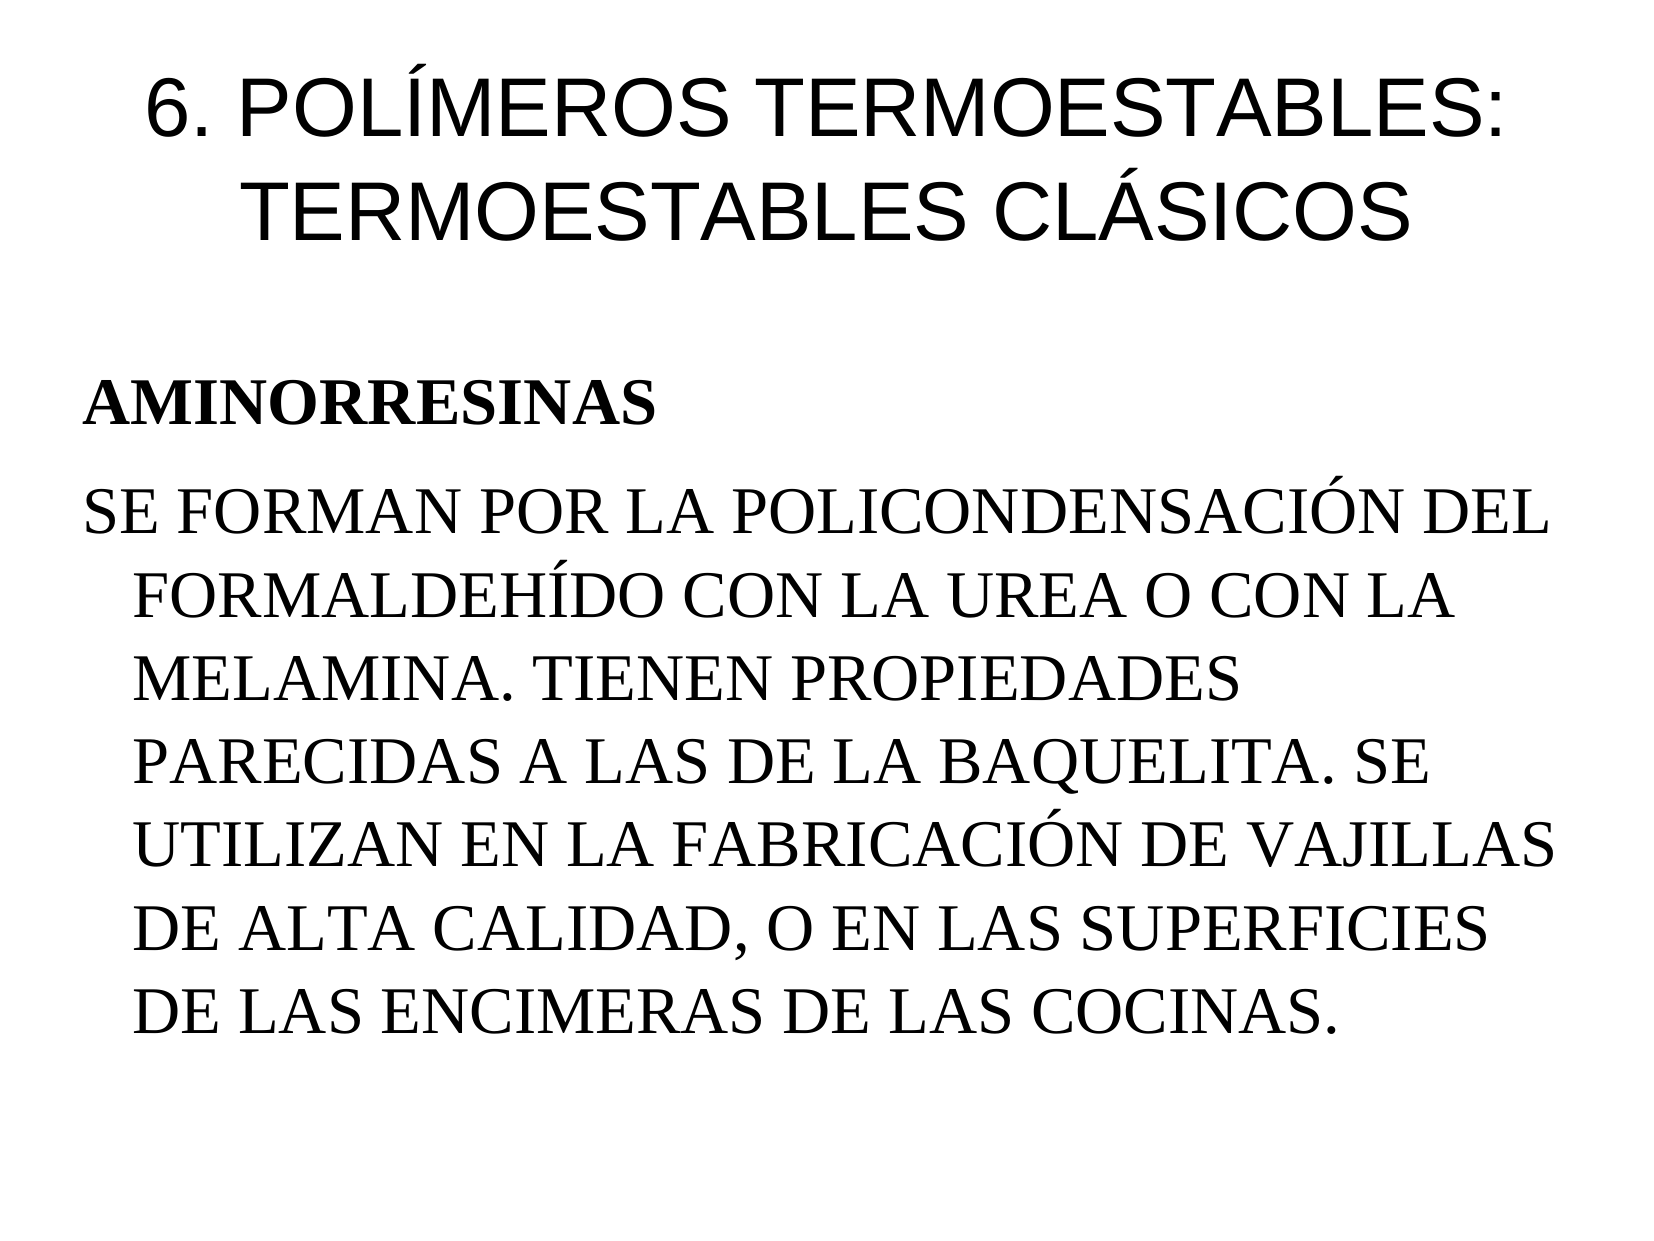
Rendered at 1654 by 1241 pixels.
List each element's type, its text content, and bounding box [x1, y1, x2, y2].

title 6. POLÍMEROS TERMOESTABLES: TERMOESTABLES CLÁSICOS [82, 48, 1571, 257]
list AMINORRESINAS SE FORMAN POR LA POLICONDENSACIÓN DEL FORMALDEHÍDO CON LA UREA O CON LA MELAMINA. TIENEN PROPIEDADES PARECIDAS A LAS DE LA BAQUELITA. SE UTILIZAN EN LA FABRICACIÓN DE VAJILLAS DE ALTA CALIDAD, O EN LAS SUPERFICIES DE LAS ENCIMERAS DE LAS COCINAS. [82, 354, 1571, 1109]
